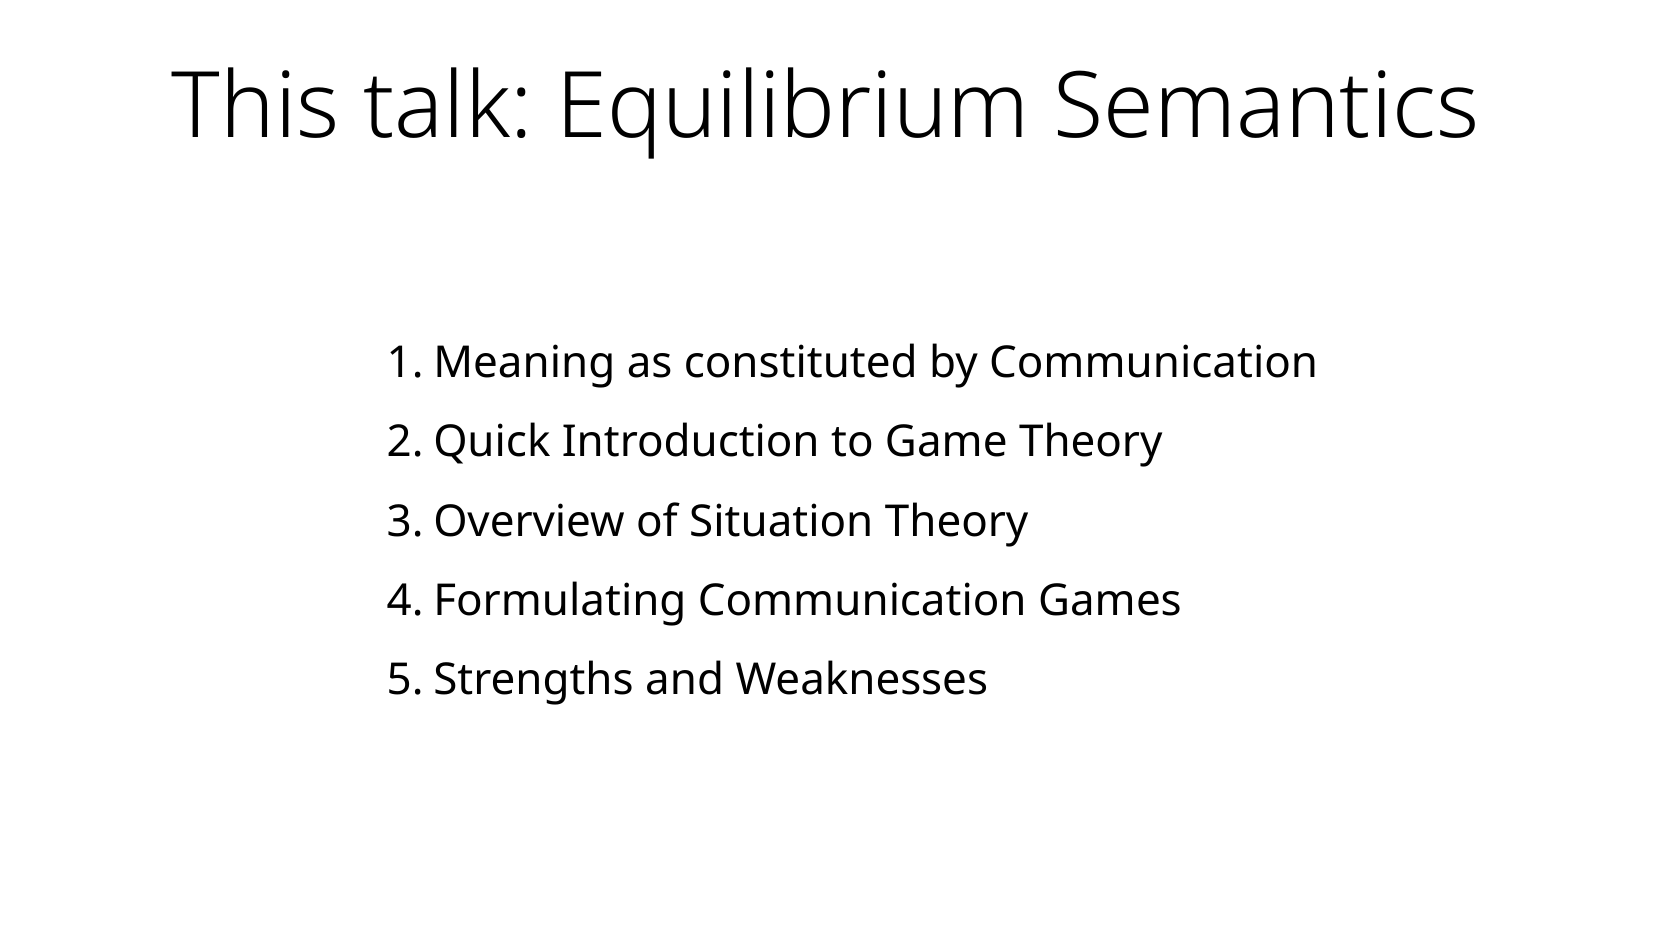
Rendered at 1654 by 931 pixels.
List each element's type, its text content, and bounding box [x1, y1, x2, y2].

title This talk: Equilibrium Semantics [82, 37, 1571, 193]
list Meaning as constituted by Communication Quick Introduction to Game Theory Overview of Situation Theory Formulating Communication Games Strengths and Weaknesses [375, 330, 1654, 713]
